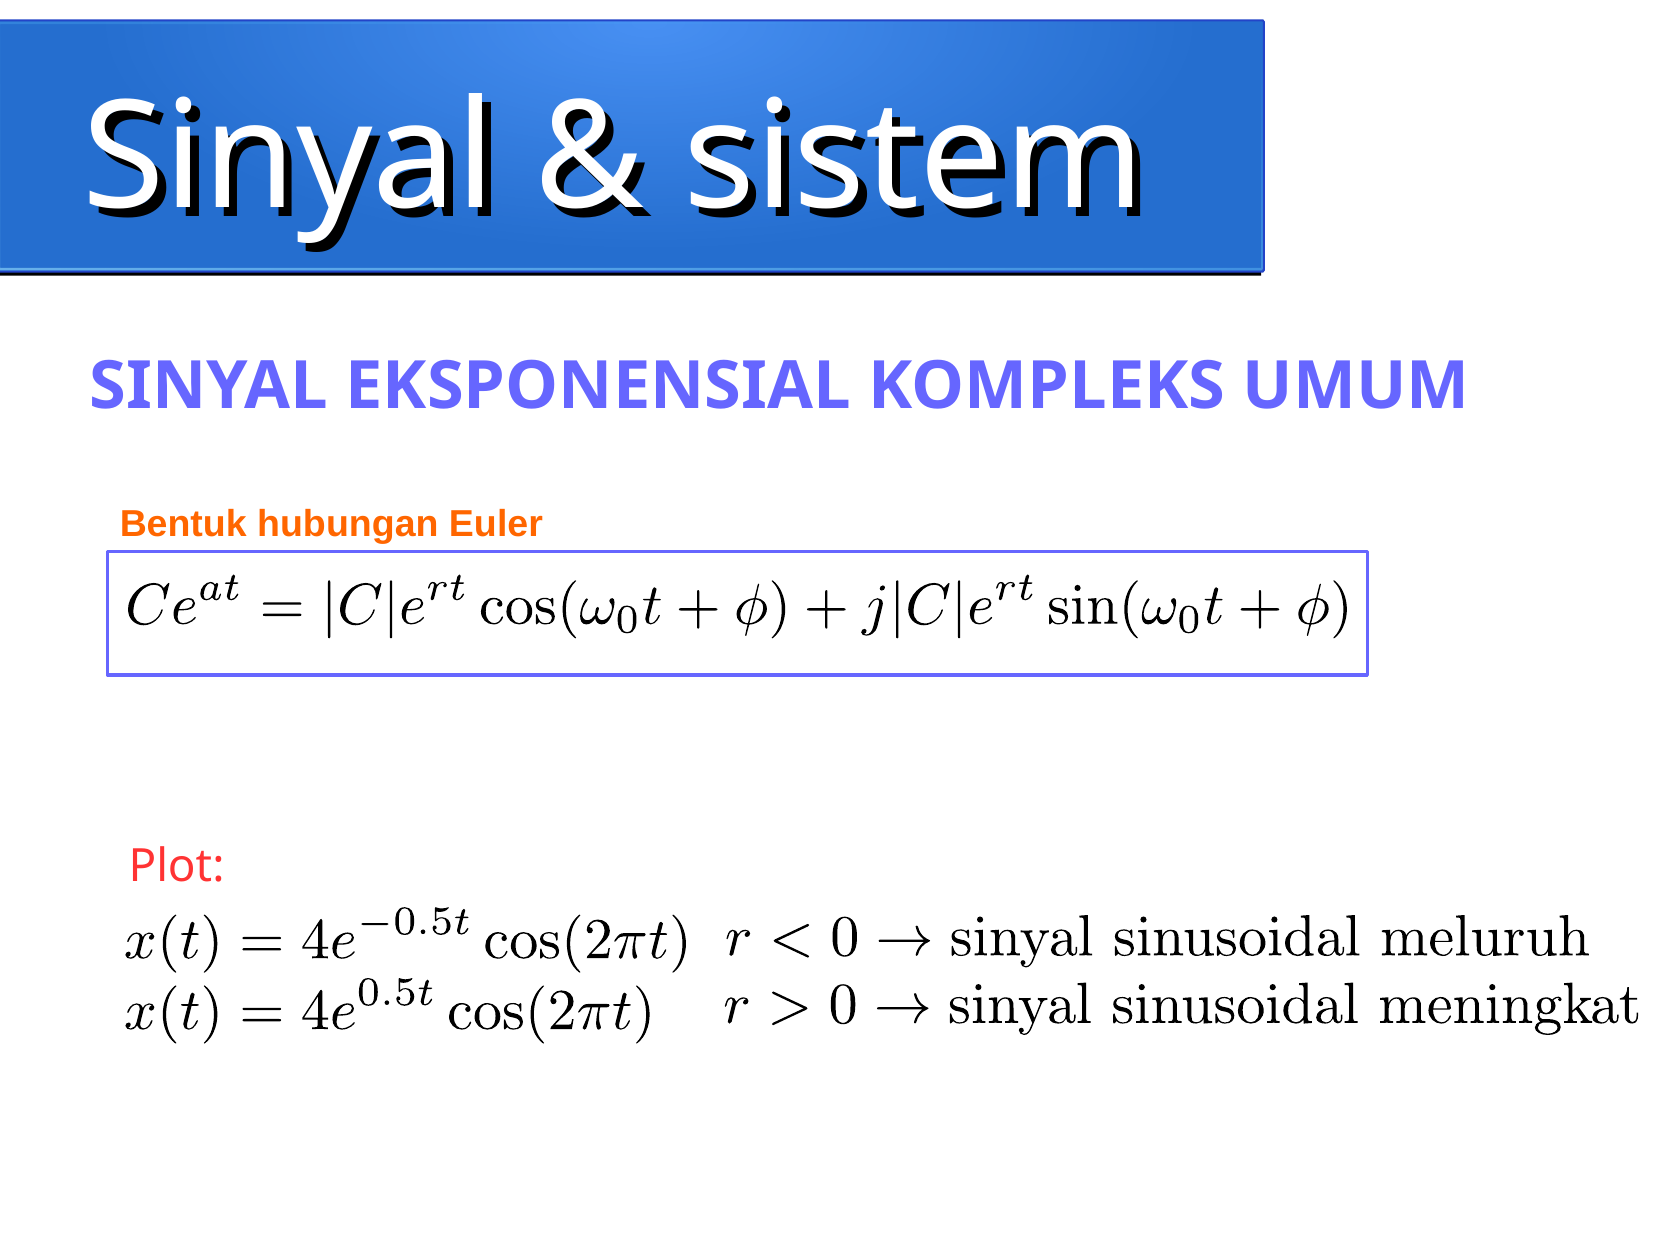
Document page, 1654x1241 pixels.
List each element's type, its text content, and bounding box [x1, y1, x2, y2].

text_box Bentuk hubungan Euler [105, 495, 559, 552]
text_box SINYAL EKSPONENSIAL KOMPLEKS UMUM [75, 330, 1513, 420]
text_box [723, 982, 1642, 1036]
text_box Plot: [113, 825, 294, 943]
text_box [125, 574, 1353, 639]
title Sinyal & sistem [82, 47, 1235, 252]
text_box [123, 978, 656, 1044]
text_box [724, 915, 1591, 968]
text_box [123, 907, 692, 973]
